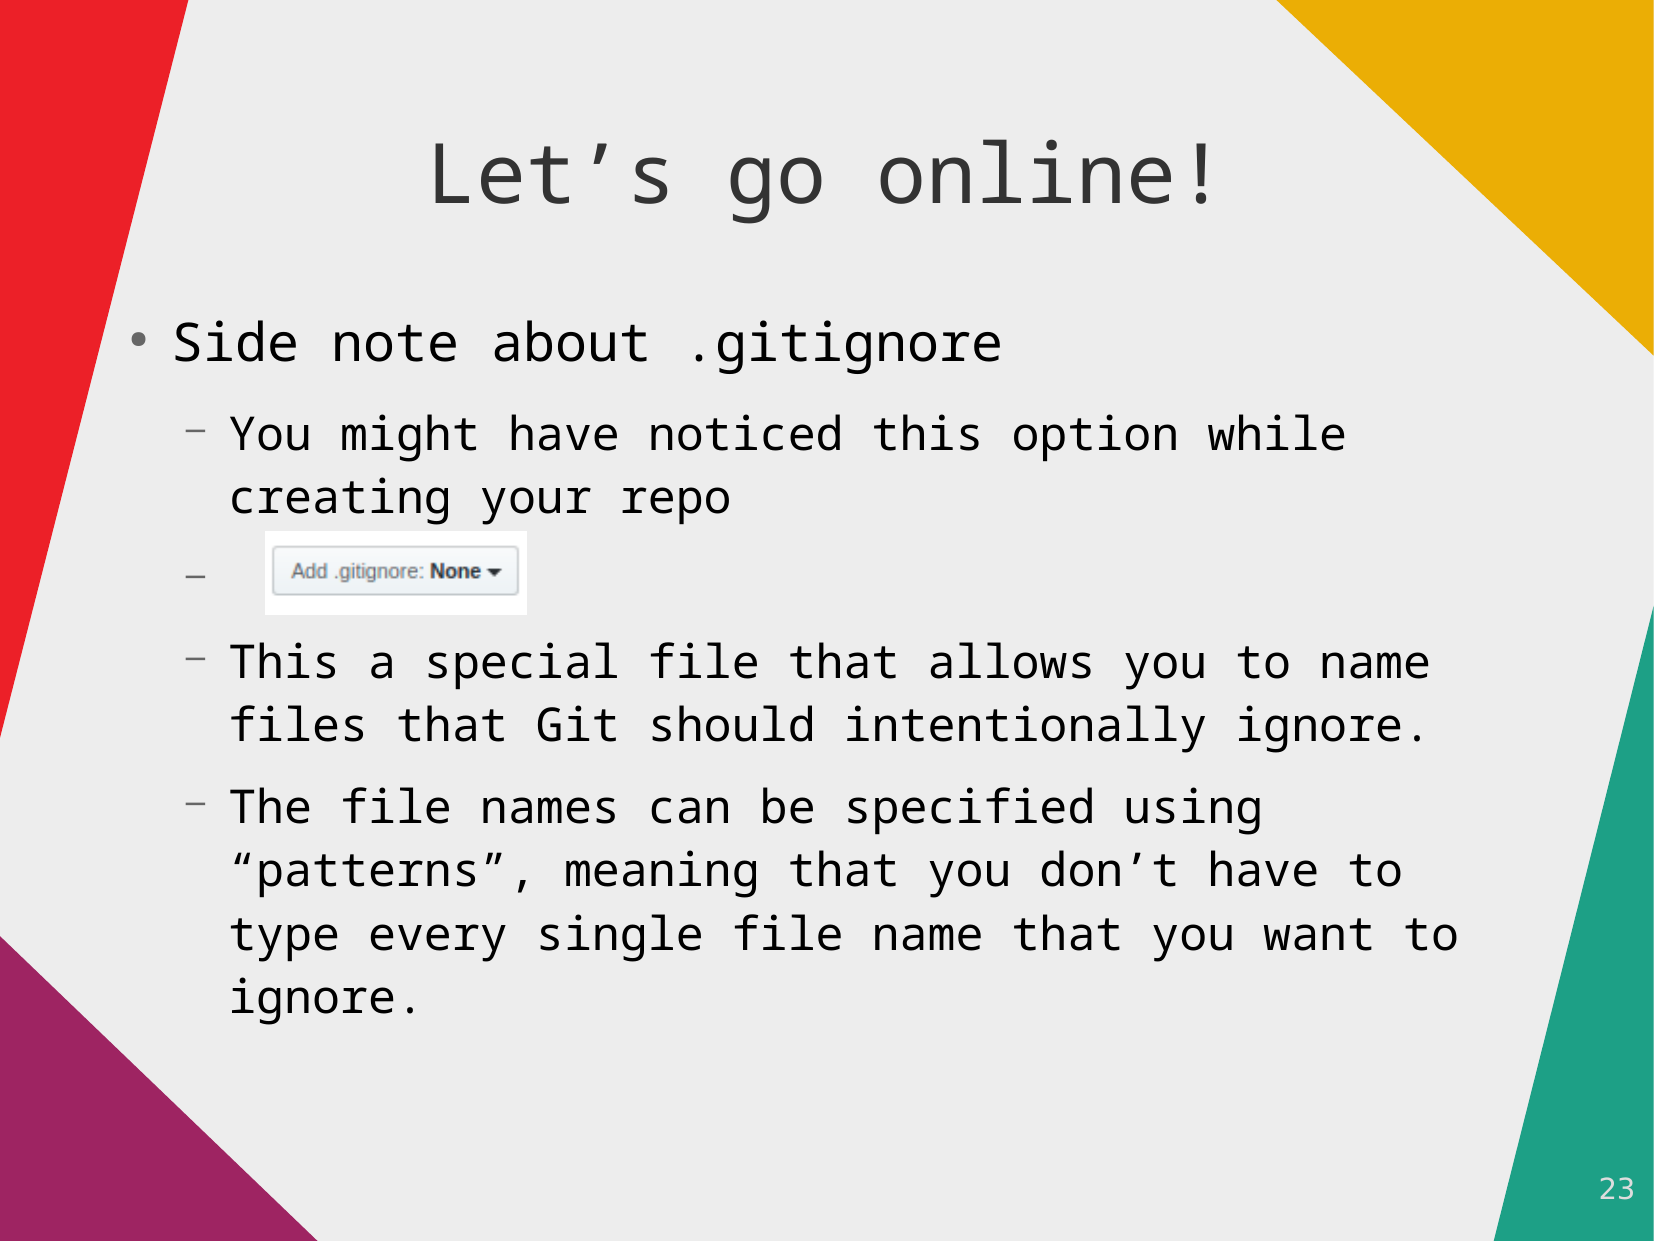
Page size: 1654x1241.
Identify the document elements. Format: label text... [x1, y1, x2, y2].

picture [265, 531, 527, 616]
title Let’s go online! [114, 73, 1539, 271]
list Side note about .gitignore You might have noticed this option while creating your repo This a special file that allows you to name files that Git should intentionally ignore. The file names can be specified using “patterns”, meaning that you don’t have to type every single file name that you want to ignore. [114, 304, 1531, 1036]
